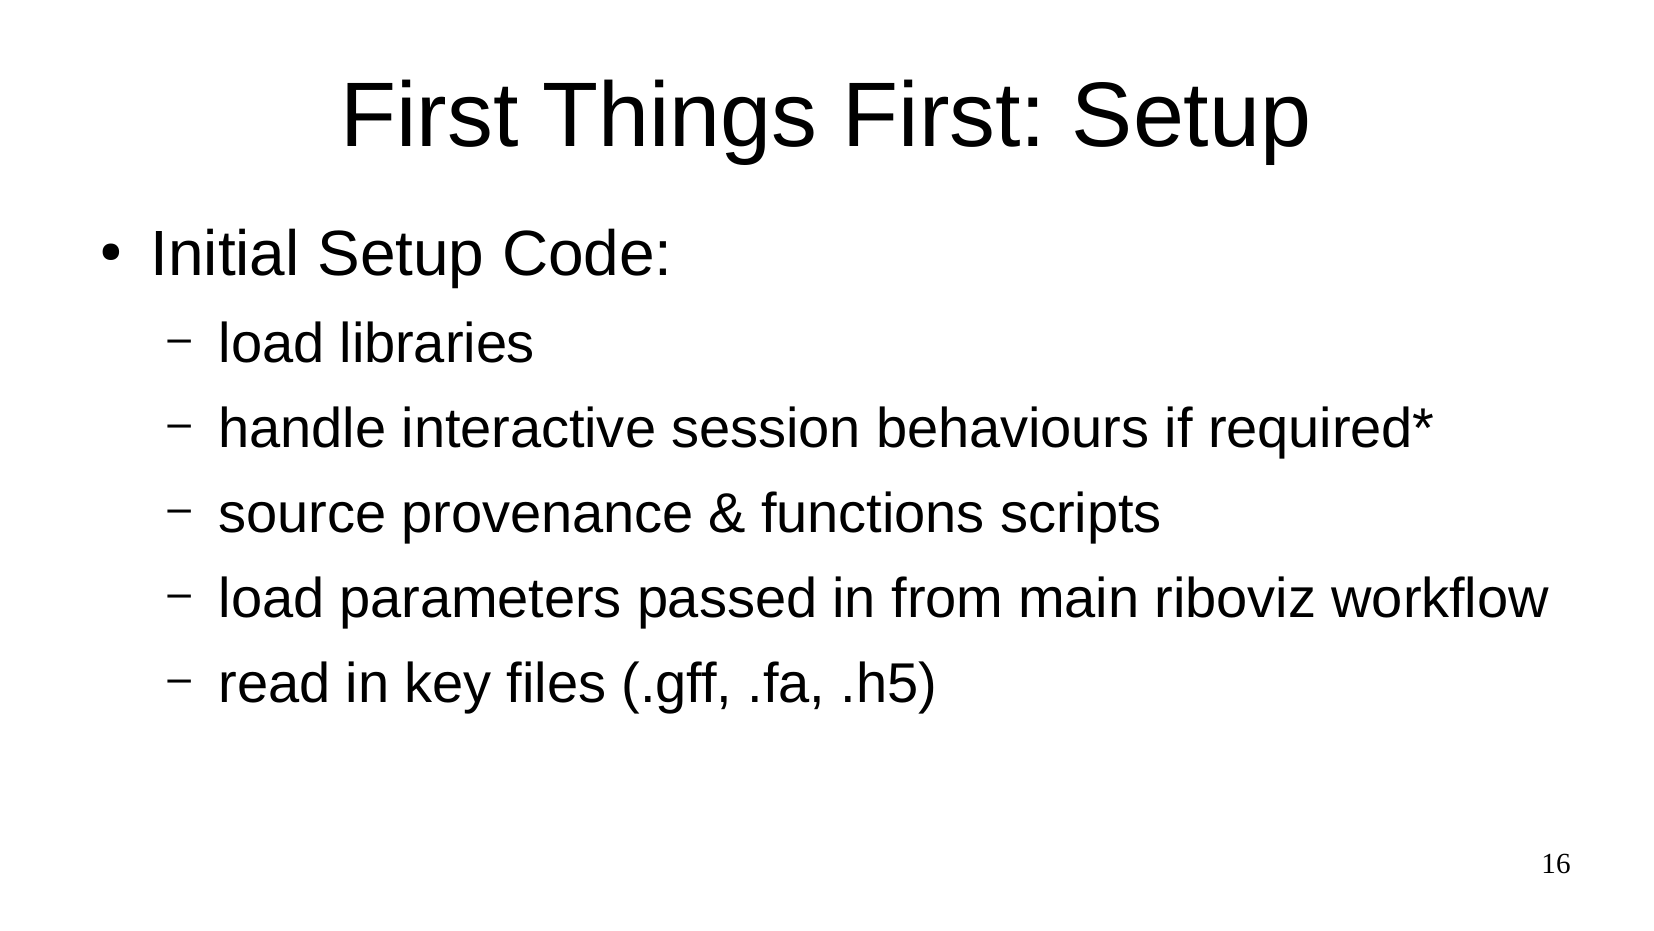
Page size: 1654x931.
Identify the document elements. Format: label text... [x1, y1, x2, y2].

list Initial Setup Code: load libraries handle interactive session behaviours if required* source provenance & functions scripts load parameters passed in from main riboviz workflow read in key files (.gff, .fa, .h5) [82, 217, 1571, 758]
title First Things First: Setup [82, 37, 1571, 193]
